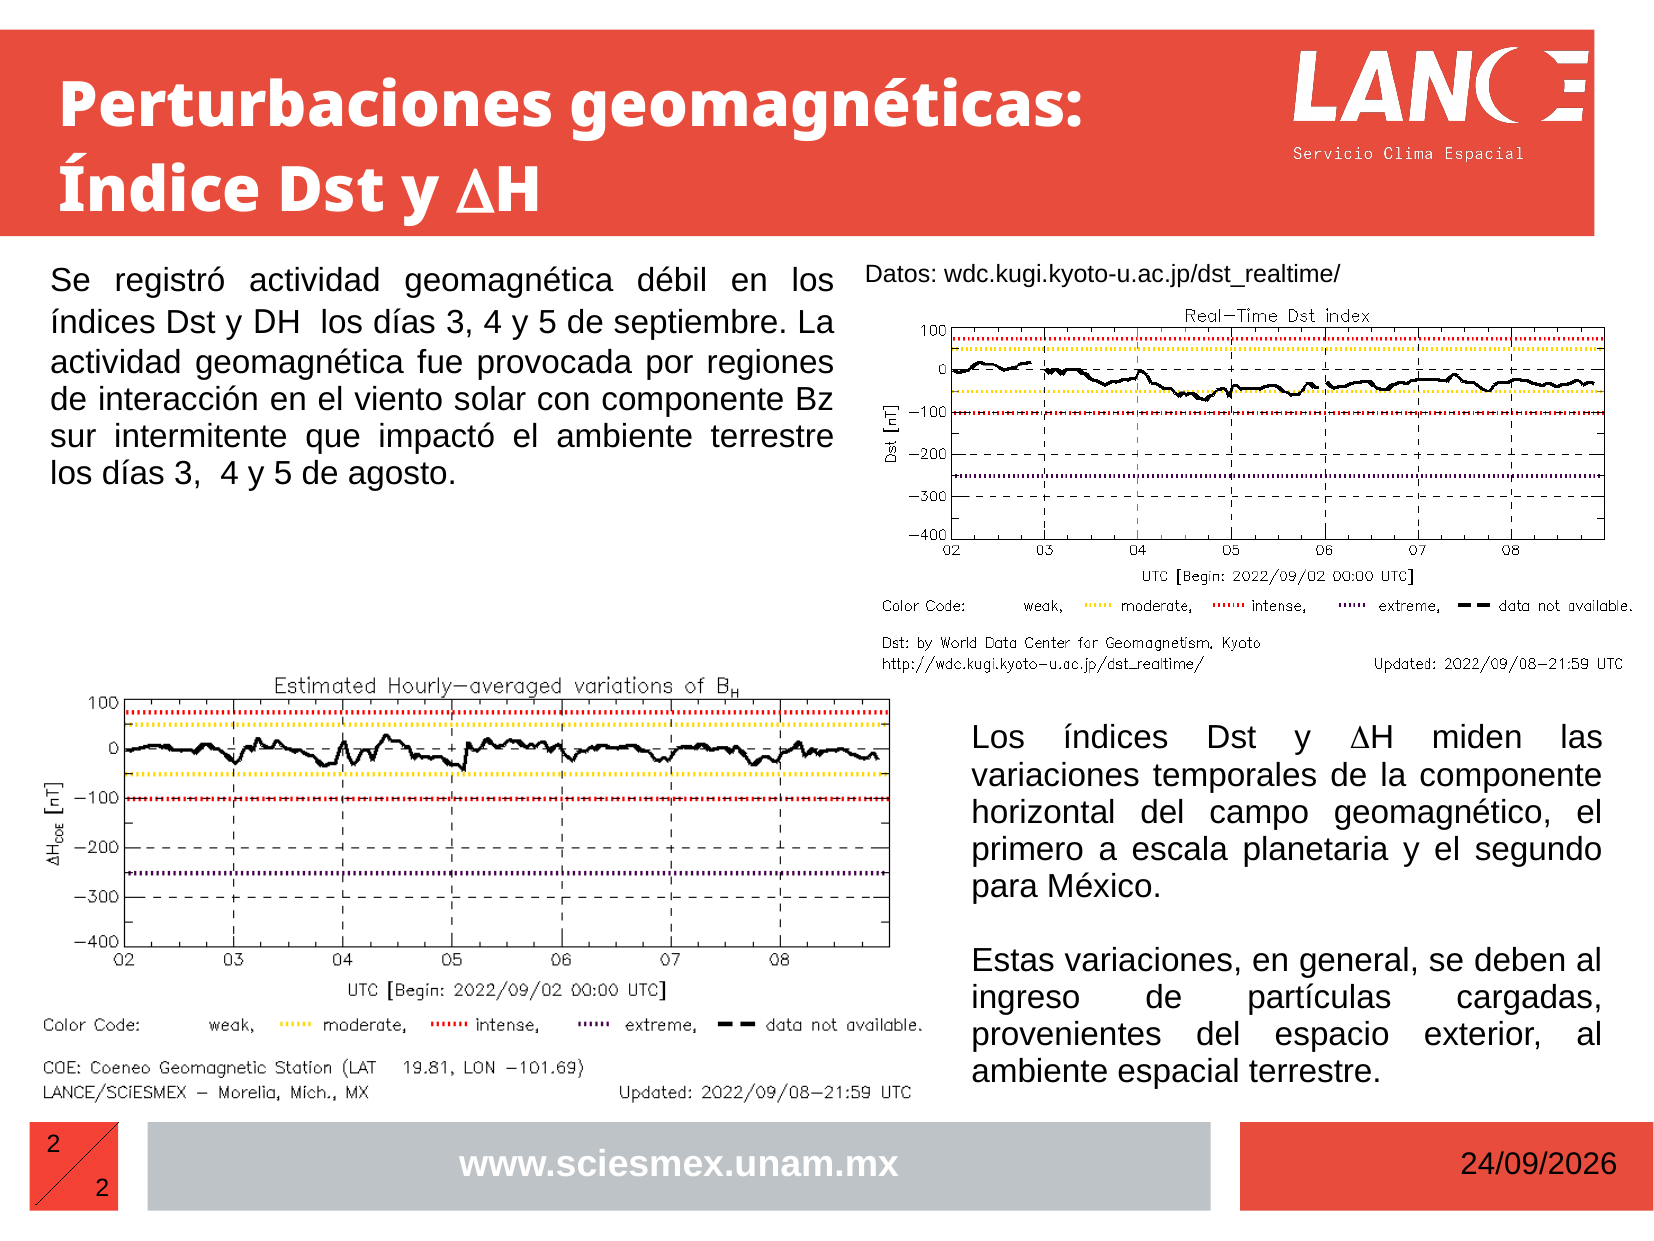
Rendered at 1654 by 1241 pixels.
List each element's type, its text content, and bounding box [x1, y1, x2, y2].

text_box www.sciesmex.unam.mx [153, 1122, 1205, 1205]
title Perturbaciones geomagnéticas: Índice Dst y DH [59, 59, 1312, 207]
text_box <número> [31, 1122, 176, 1170]
text_box 2 [35, 1151, 125, 1209]
picture [1293, 47, 1589, 162]
text_box Se registró actividad geomagnética débil en los índices Dst y DH los días 3, 4 y 5 de septiembre. La actividad geomagnética fue provocada por regiones de interacción en el viento solar con componente Bz sur intermitente que impactó el ambiente terrestre los días 3, 4 y 5 de agosto. [35, 253, 851, 640]
text_box 08/09/2022 [1424, 1122, 1654, 1205]
picture [34, 289, 1642, 1105]
text_box Datos: wdc.kugi.kyoto-u.ac.jp/dst_realtime/ [850, 252, 1371, 296]
text_box Los índices Dst y DH miden las variaciones temporales de la componente horizontal del campo geomagnético, el primero a escala planetaria y el segundo para México. Estas variaciones, en general, se deben al ingreso de partículas cargadas, provenientes del espacio exterior, al ambiente espacial terrestre. [956, 711, 1619, 1097]
